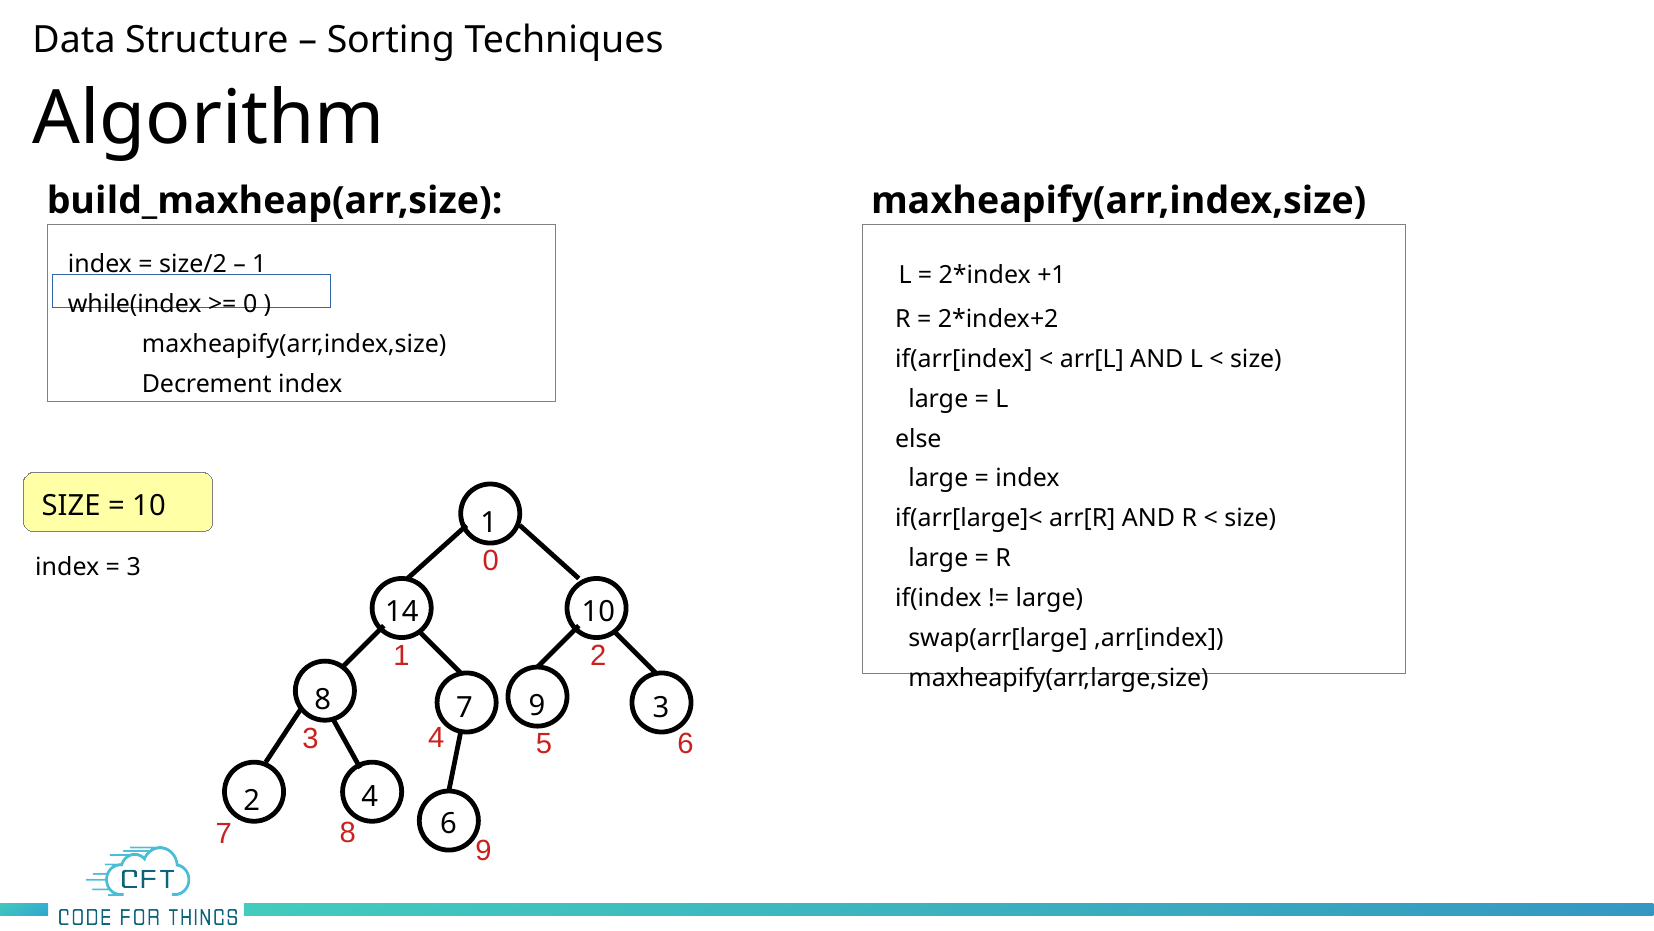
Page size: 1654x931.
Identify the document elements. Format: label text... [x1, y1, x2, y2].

text_box index = size/2 – 1 while(index >= 0 ) maxheapify(arr,index,size) Decrement index [53, 238, 508, 402]
text_box [342, 778, 346, 806]
picture [59, 846, 237, 925]
text_box 3 [637, 678, 686, 728]
text_box [645, 672, 678, 678]
text_box 4 [346, 768, 395, 818]
text_box 6 [425, 795, 474, 845]
text_box [387, 578, 416, 582]
text_box [862, 224, 1406, 674]
text_box [395, 773, 402, 811]
text_box [450, 672, 484, 678]
text_box [468, 483, 512, 493]
text_box [47, 224, 556, 402]
text_box index = 3 [0, 541, 186, 591]
text_box [419, 803, 425, 838]
text_box [507, 680, 513, 714]
text_box 10 [566, 582, 634, 632]
text_box 9 [460, 826, 507, 875]
text_box 0 [467, 536, 514, 585]
text_box [460, 728, 482, 733]
text_box [582, 578, 611, 582]
text_box [490, 684, 497, 721]
text_box [277, 773, 284, 811]
text_box 3 [287, 714, 293, 724]
text_box 8 [324, 808, 371, 857]
text_box 8 [299, 671, 348, 721]
text_box [232, 762, 276, 772]
text_box [474, 805, 479, 837]
text_box 5 [521, 719, 567, 768]
text_box L = 2*index +1 R = 2*index+2 if(arr[index] < arr[L] AND L < size) large = L else large = index if(arr[large]< arr[R] AND R < size) large = R if(index != large) swap(arr[large] ,arr[index]) maxheapify(arr,large,size) [874, 236, 1371, 647]
text_box [515, 667, 560, 677]
text_box 2 [228, 772, 277, 822]
text_box [224, 777, 228, 806]
text_box [433, 791, 464, 795]
text_box 7 [200, 809, 247, 857]
text_box [348, 672, 355, 710]
text_box [371, 818, 386, 822]
text_box [295, 676, 299, 705]
text_box [646, 728, 662, 733]
text_box [437, 687, 441, 713]
text_box [562, 680, 568, 714]
text_box 3 [287, 714, 334, 763]
text_box [362, 762, 390, 768]
text_box [631, 686, 637, 719]
text_box 2 [575, 631, 622, 680]
text_box 1 [378, 631, 425, 680]
text_box [686, 686, 692, 719]
text_box maxheapify(arr,index,size) [856, 166, 1571, 225]
text_box build_maxheap(arr,size): [32, 165, 650, 225]
text_box SIZE = 10 [26, 476, 207, 526]
text_box [302, 661, 347, 671]
text_box 7 [441, 678, 490, 728]
text_box 4 [413, 713, 460, 762]
title Data Structure – Sorting Techniques Algorithm [32, 12, 1184, 166]
text_box 14 [370, 582, 438, 632]
text_box 1 [458, 493, 525, 544]
text_box [432, 845, 466, 851]
text_box [23, 472, 213, 532]
text_box 6 [662, 719, 709, 768]
text_box 9 [513, 677, 562, 727]
